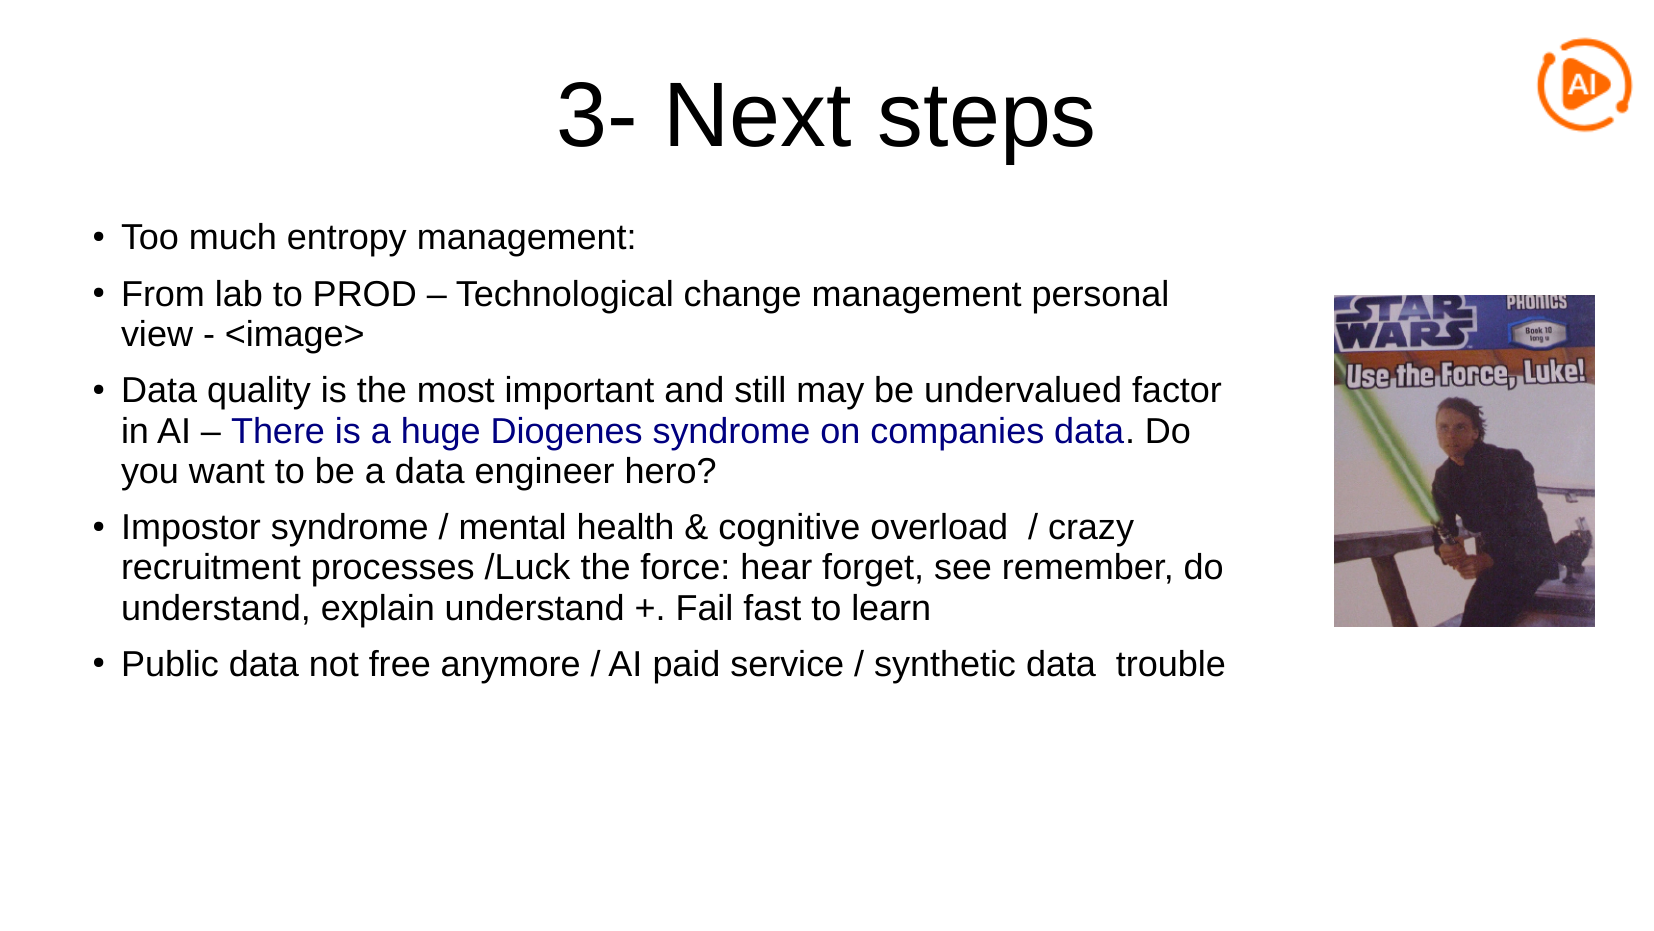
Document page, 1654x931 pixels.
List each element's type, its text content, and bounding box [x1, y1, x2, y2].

list Too much entropy management: From lab to PROD – Technological change management personal view - <image> Data quality is the most important and still may be undervalued factor in AI – There is a huge Diogenes syndrome on companies data. Do you want to be a data engineer hero? Impostor syndrome / mental health & cognitive overload / crazy recruitment processes /Luck the force: hear forget, see remember, do understand, explain understand +. Fail fast to learn Public data not free anymore / AI paid service / synthetic data trouble [82, 217, 1241, 758]
title 3- Next steps [82, 37, 1571, 193]
picture [1334, 295, 1595, 627]
picture [1535, 27, 1641, 148]
